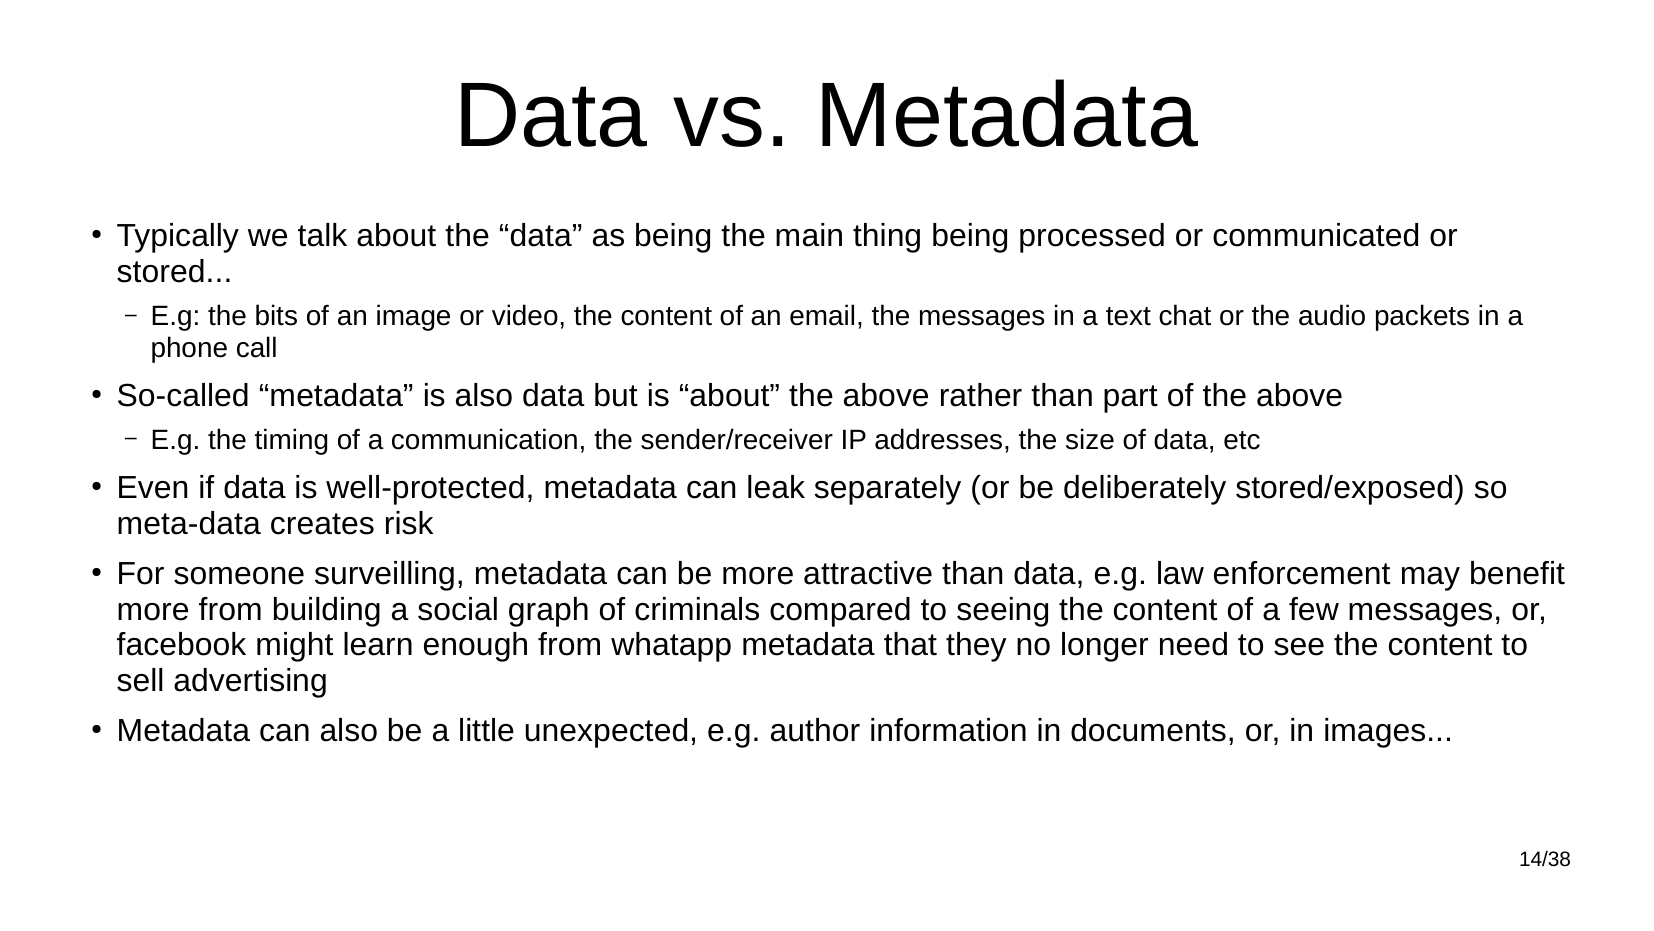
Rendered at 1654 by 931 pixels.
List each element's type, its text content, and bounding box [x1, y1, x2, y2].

list Typically we talk about the “data” as being the main thing being processed or communicated or stored... E.g: the bits of an image or video, the content of an email, the messages in a text chat or the audio packets in a phone call So-called “metadata” is also data but is “about” the above rather than part of the above E.g. the timing of a communication, the sender/receiver IP addresses, the size of data, etc Even if data is well-protected, metadata can leak separately (or be deliberately stored/exposed) so meta-data creates risk For someone surveilling, metadata can be more attractive than data, e.g. law enforcement may benefit more from building a social graph of criminals compared to seeing the content of a few messages, or, facebook might learn enough from whatapp metadata that they no longer need to see the content to sell advertising Metadata can also be a little unexpected, e.g. author information in documents, or, in images... [82, 217, 1571, 758]
title Data vs. Metadata [82, 37, 1571, 193]
